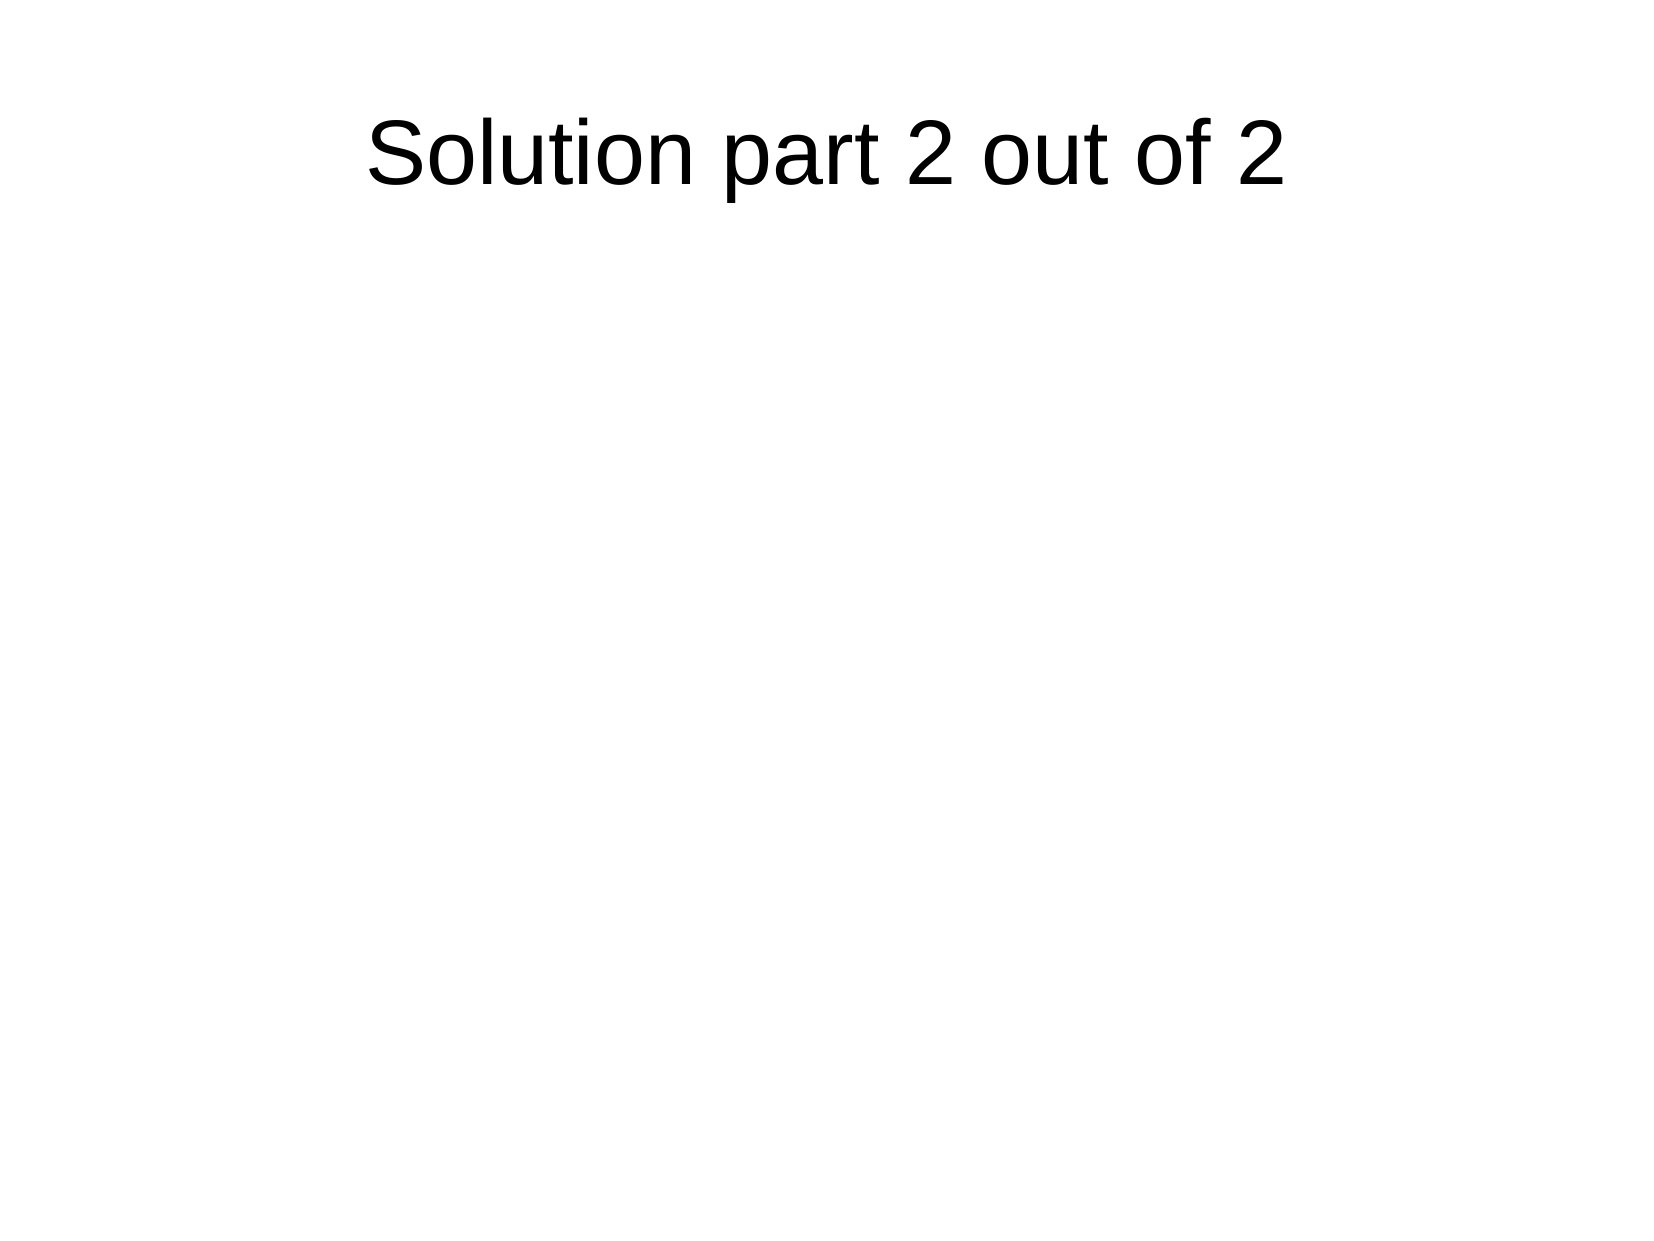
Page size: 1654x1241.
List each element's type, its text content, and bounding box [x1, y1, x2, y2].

title Solution part 2 out of 2 [82, 49, 1571, 257]
